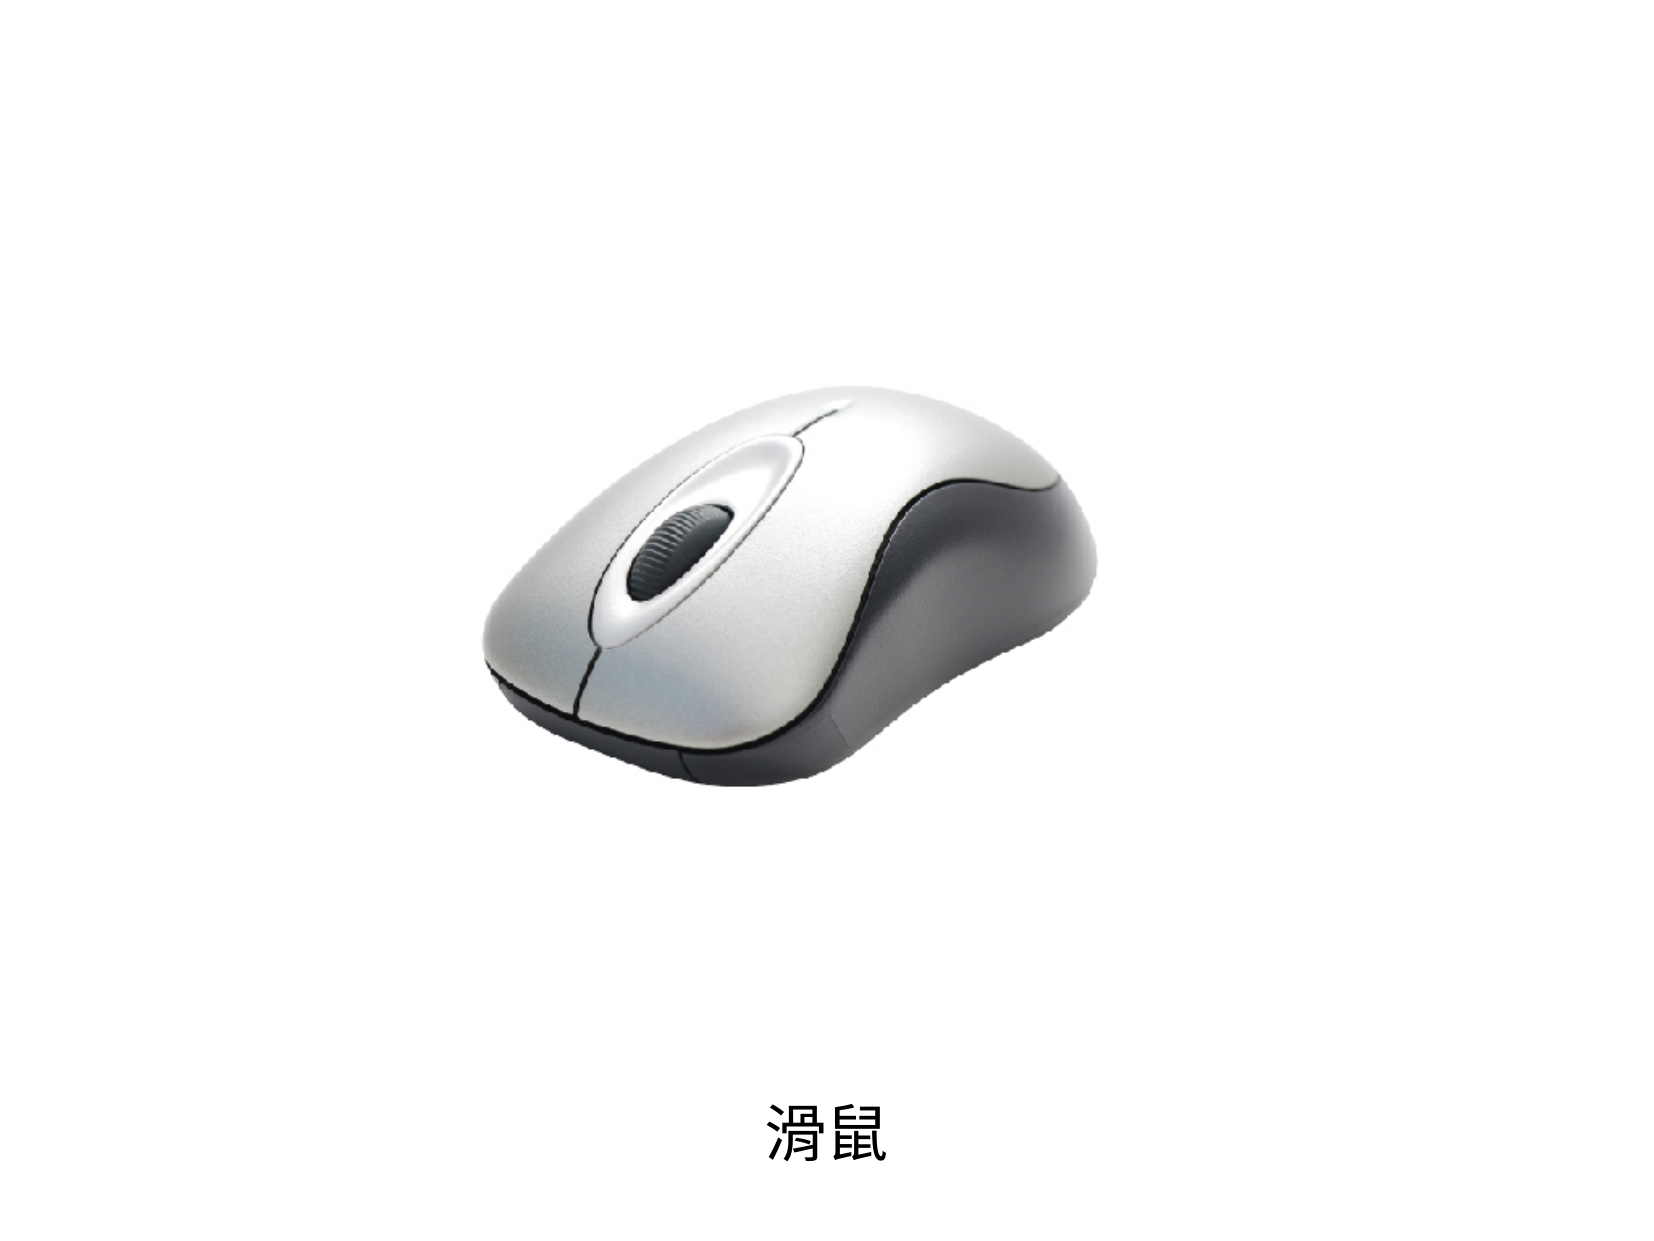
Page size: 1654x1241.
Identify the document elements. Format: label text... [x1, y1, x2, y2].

title 滑鼠 [82, 1025, 1571, 1233]
picture [0, 0, 1654, 1241]
